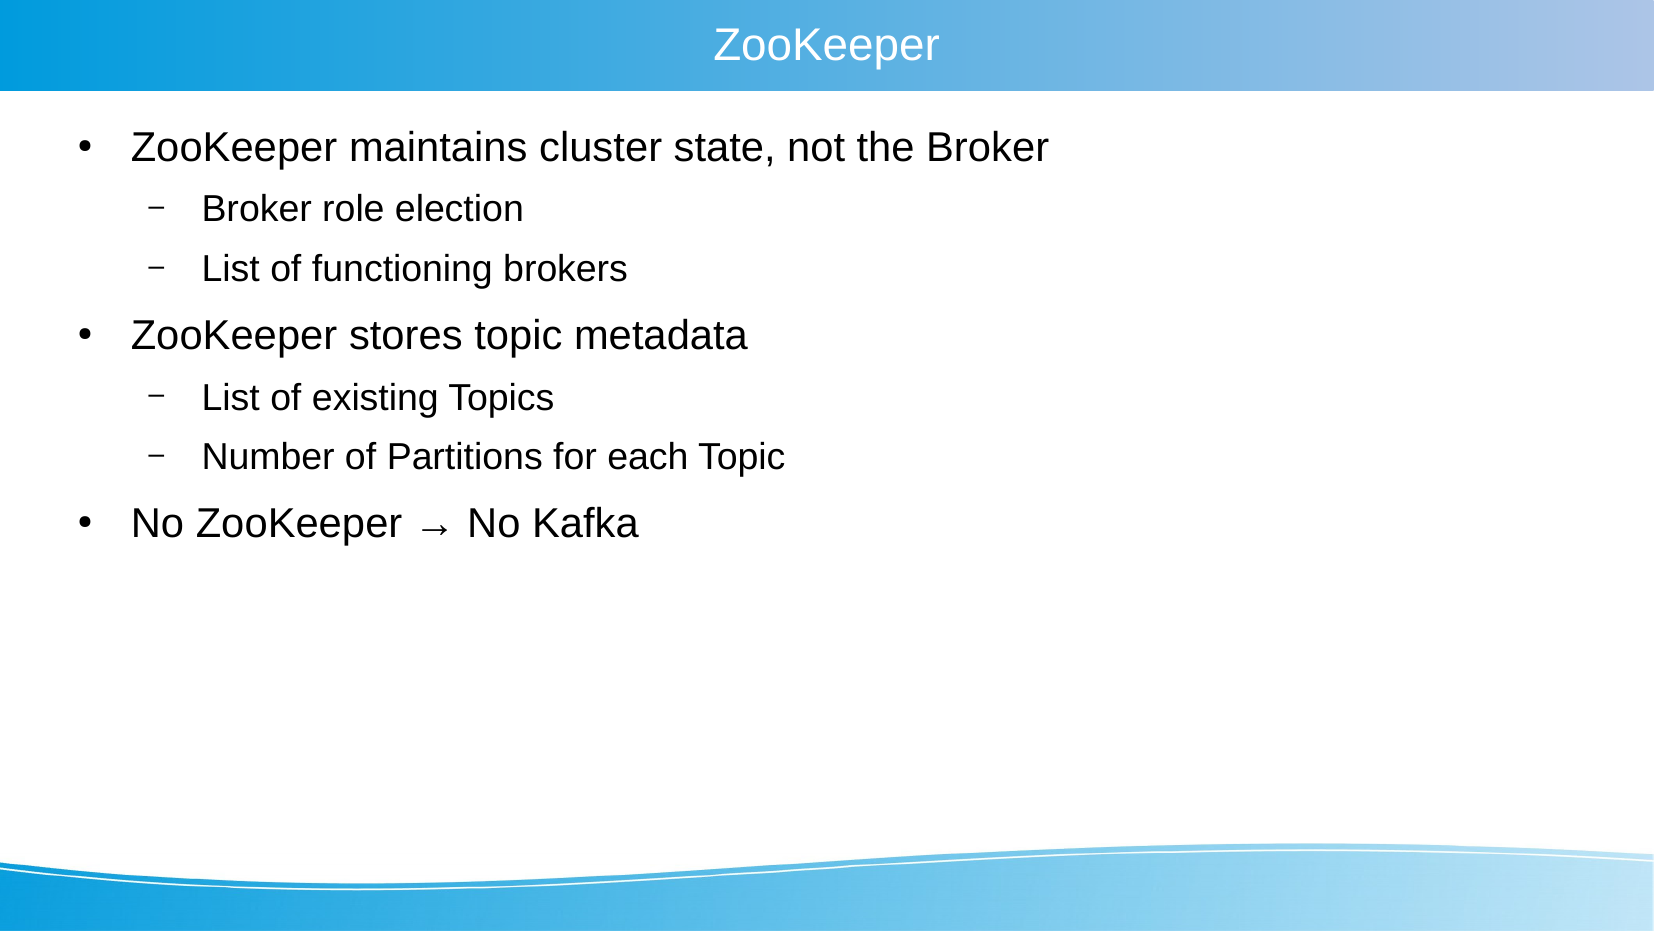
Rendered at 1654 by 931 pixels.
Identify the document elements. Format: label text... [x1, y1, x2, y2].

list ZooKeeper maintains cluster state, not the Broker Broker role election List of functioning brokers ZooKeeper stores topic metadata List of existing Topics Number of Partitions for each Topic No ZooKeeper → No Kafka [60, 123, 1591, 833]
title ZooKeeper [82, 5, 1571, 85]
picture [0, 843, 1654, 931]
